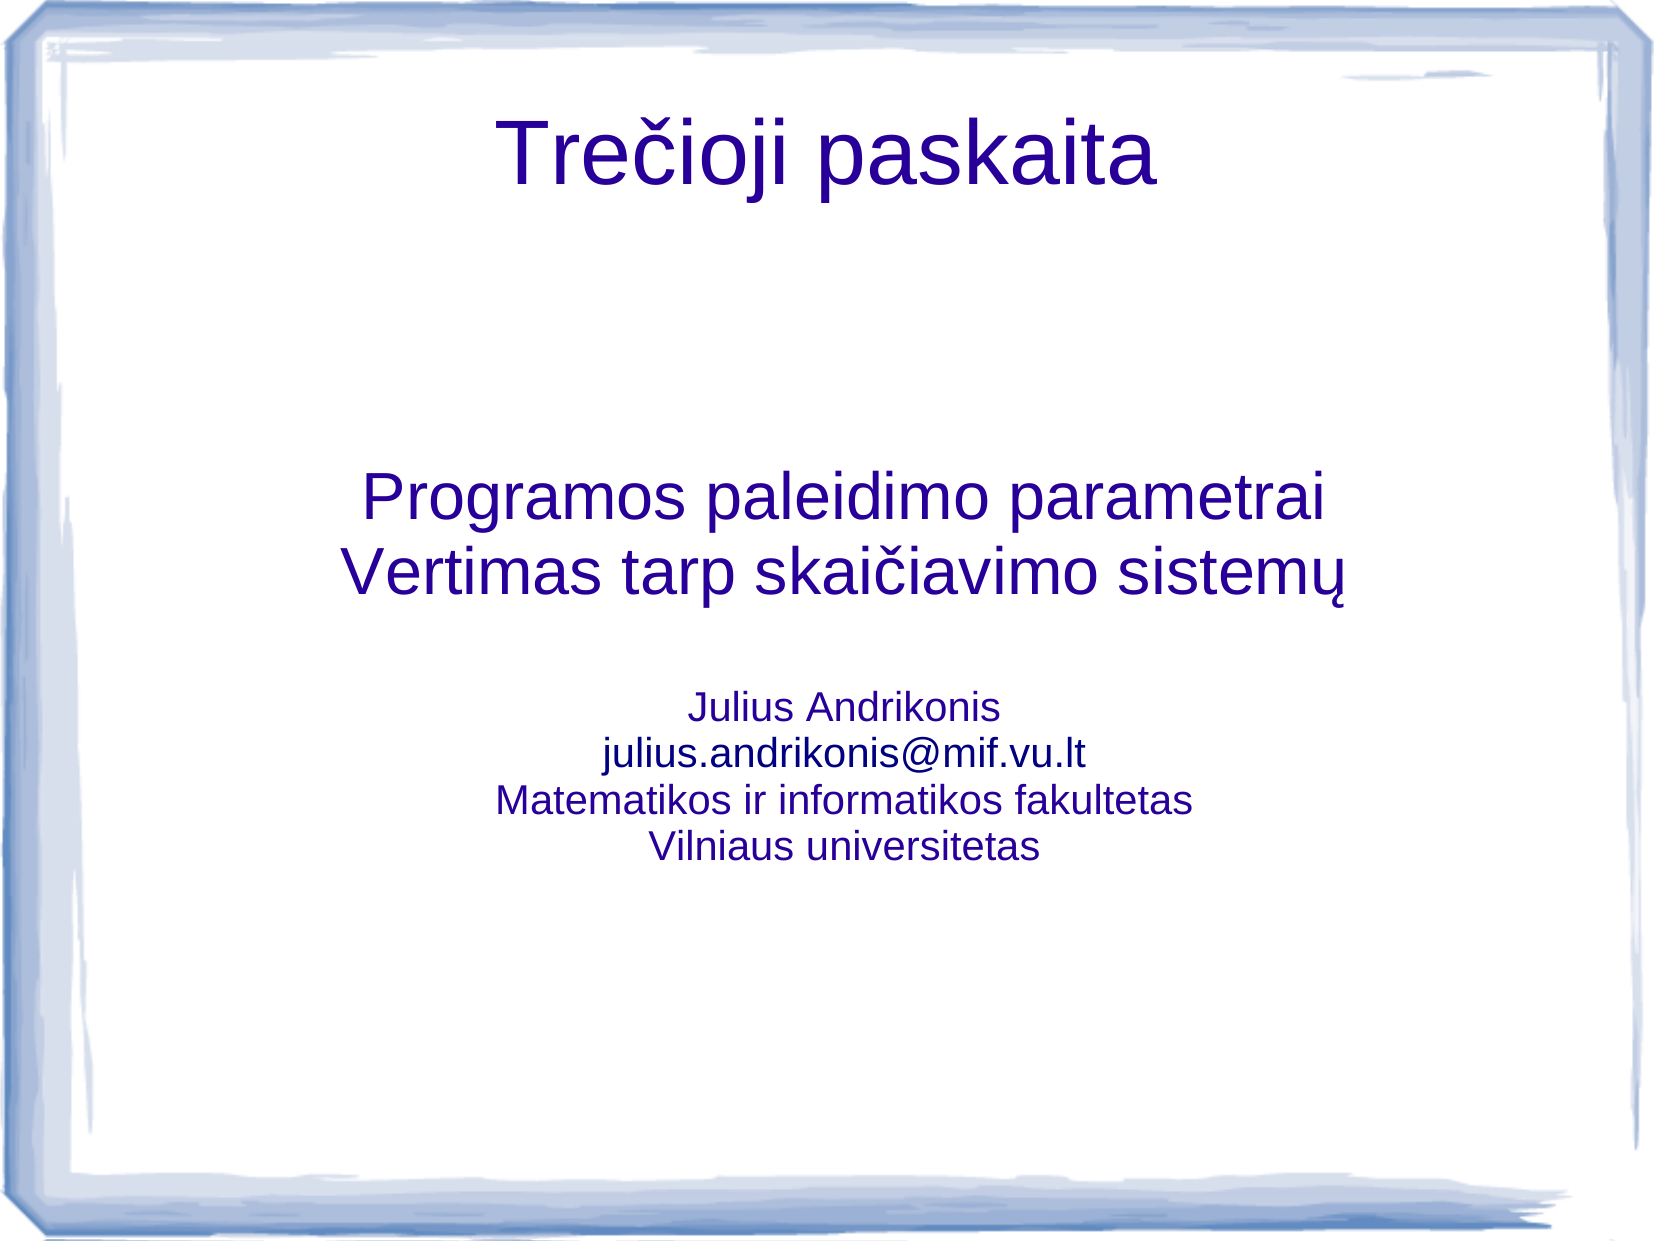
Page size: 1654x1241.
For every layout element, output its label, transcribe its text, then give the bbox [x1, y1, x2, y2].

title Trečioji paskaita [82, 56, 1571, 250]
subtitle Programos paleidimo parametrai Vertimas tarp skaičiavimo sistemų Julius Andrikonis julius.andrikonis@mif.vu.lt Matematikos ir informatikos fakultetas Vilniaus universitetas [118, 332, 1571, 997]
picture [0, 0, 1654, 1241]
